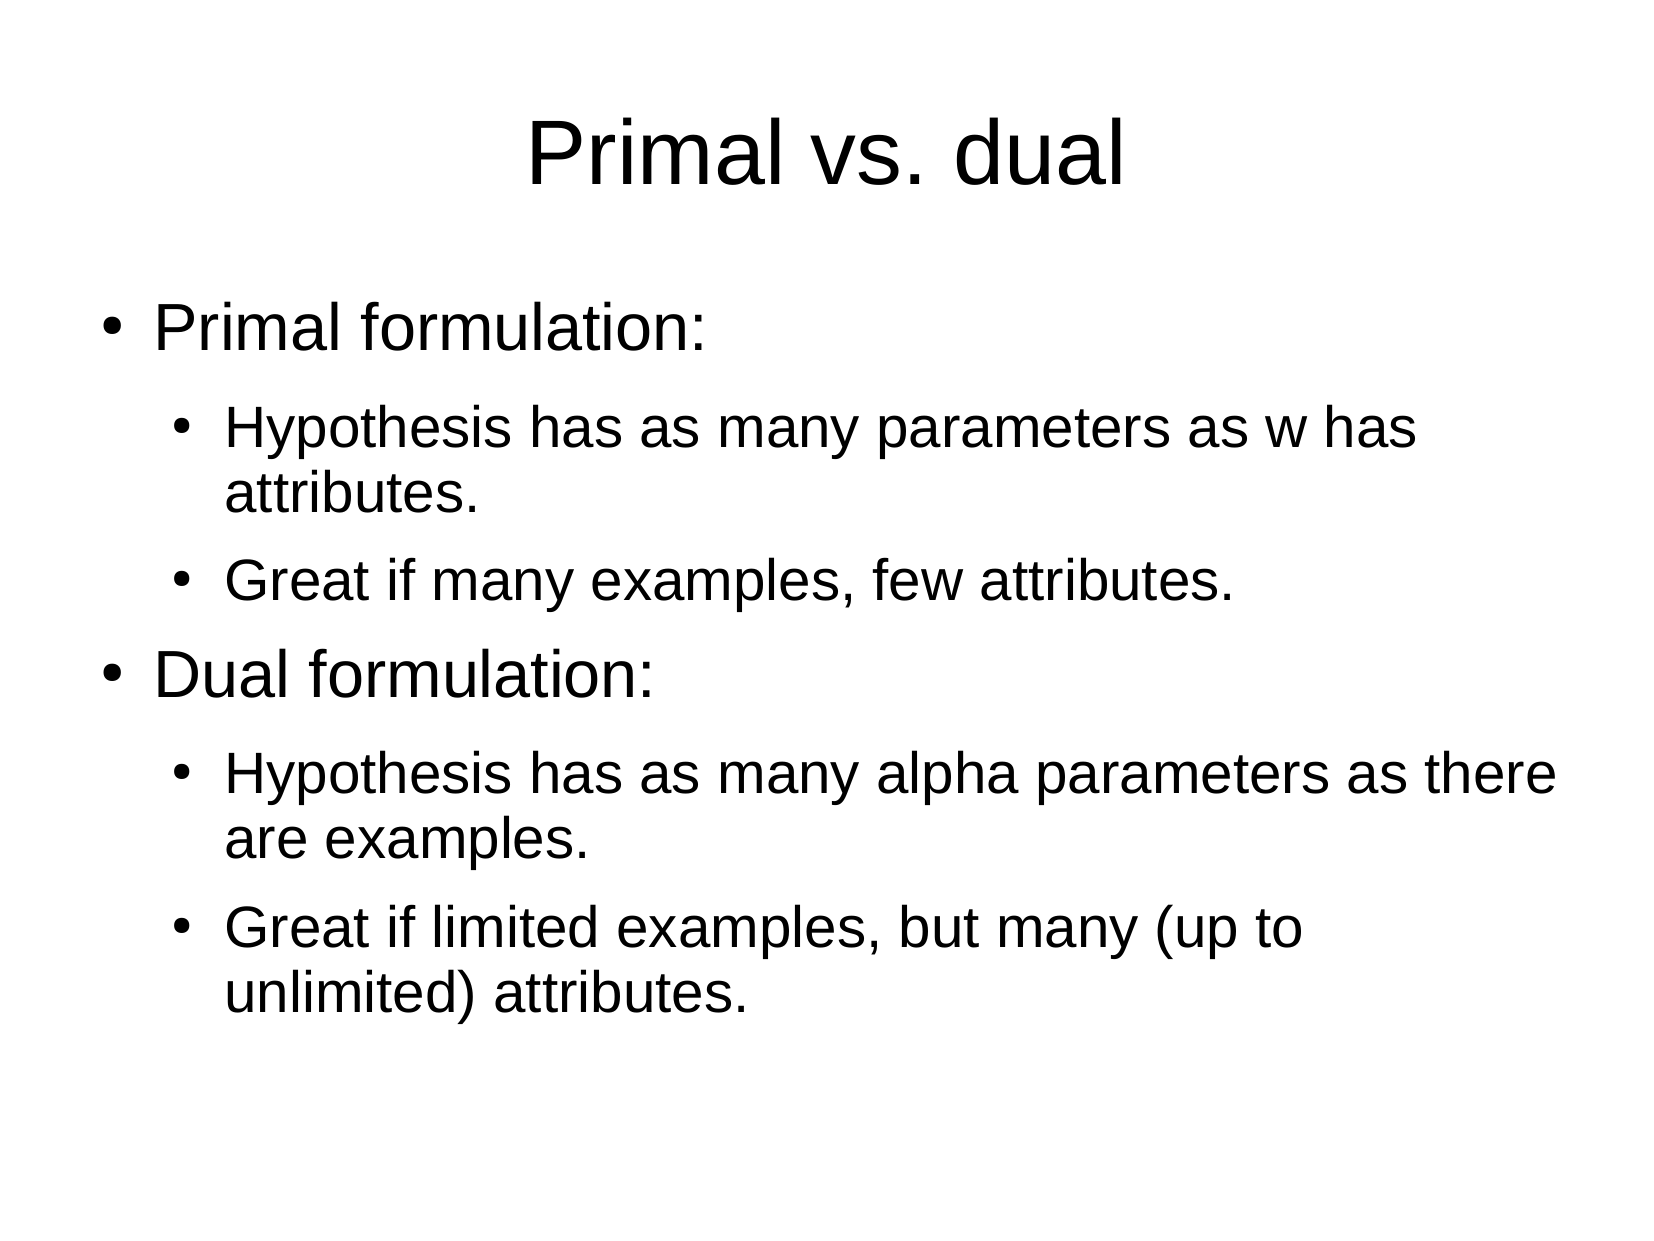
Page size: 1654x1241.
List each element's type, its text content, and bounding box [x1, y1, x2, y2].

title Primal vs. dual [82, 56, 1571, 250]
list Primal formulation: Hypothesis has as many parameters as w has attributes. Great if many examples, few attributes. Dual formulation: Hypothesis has as many alpha parameters as there are examples. Great if limited examples, but many (up to unlimited) attributes. [82, 290, 1571, 1109]
